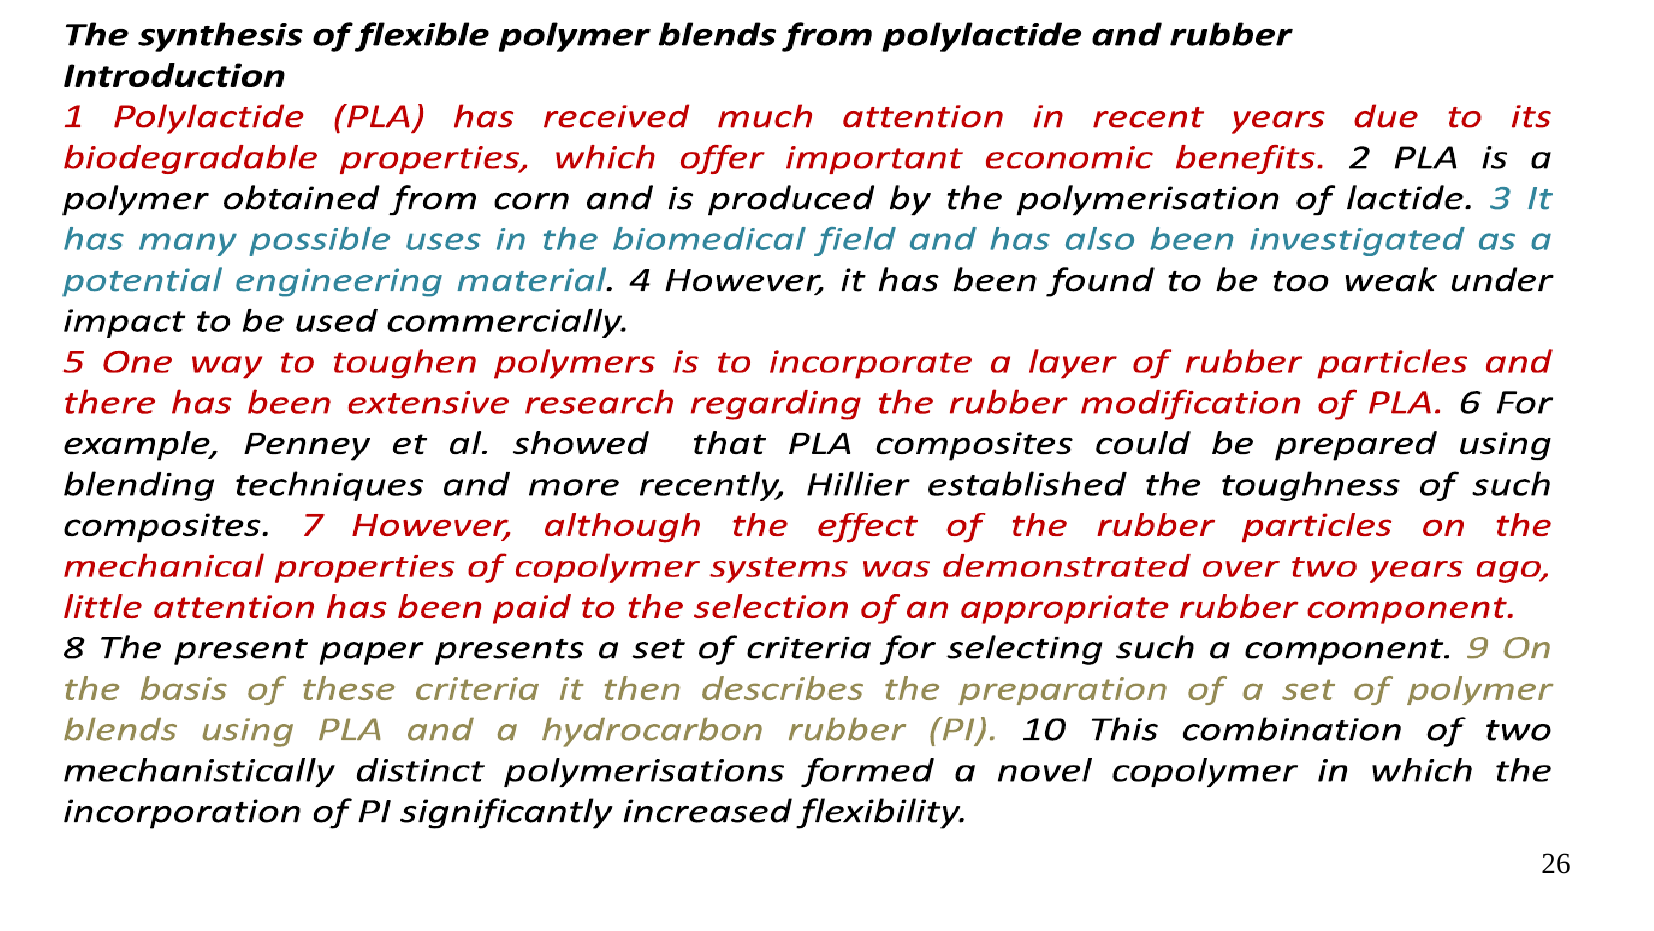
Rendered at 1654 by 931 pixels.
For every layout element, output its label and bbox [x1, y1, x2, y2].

picture [28, 11, 1576, 844]
